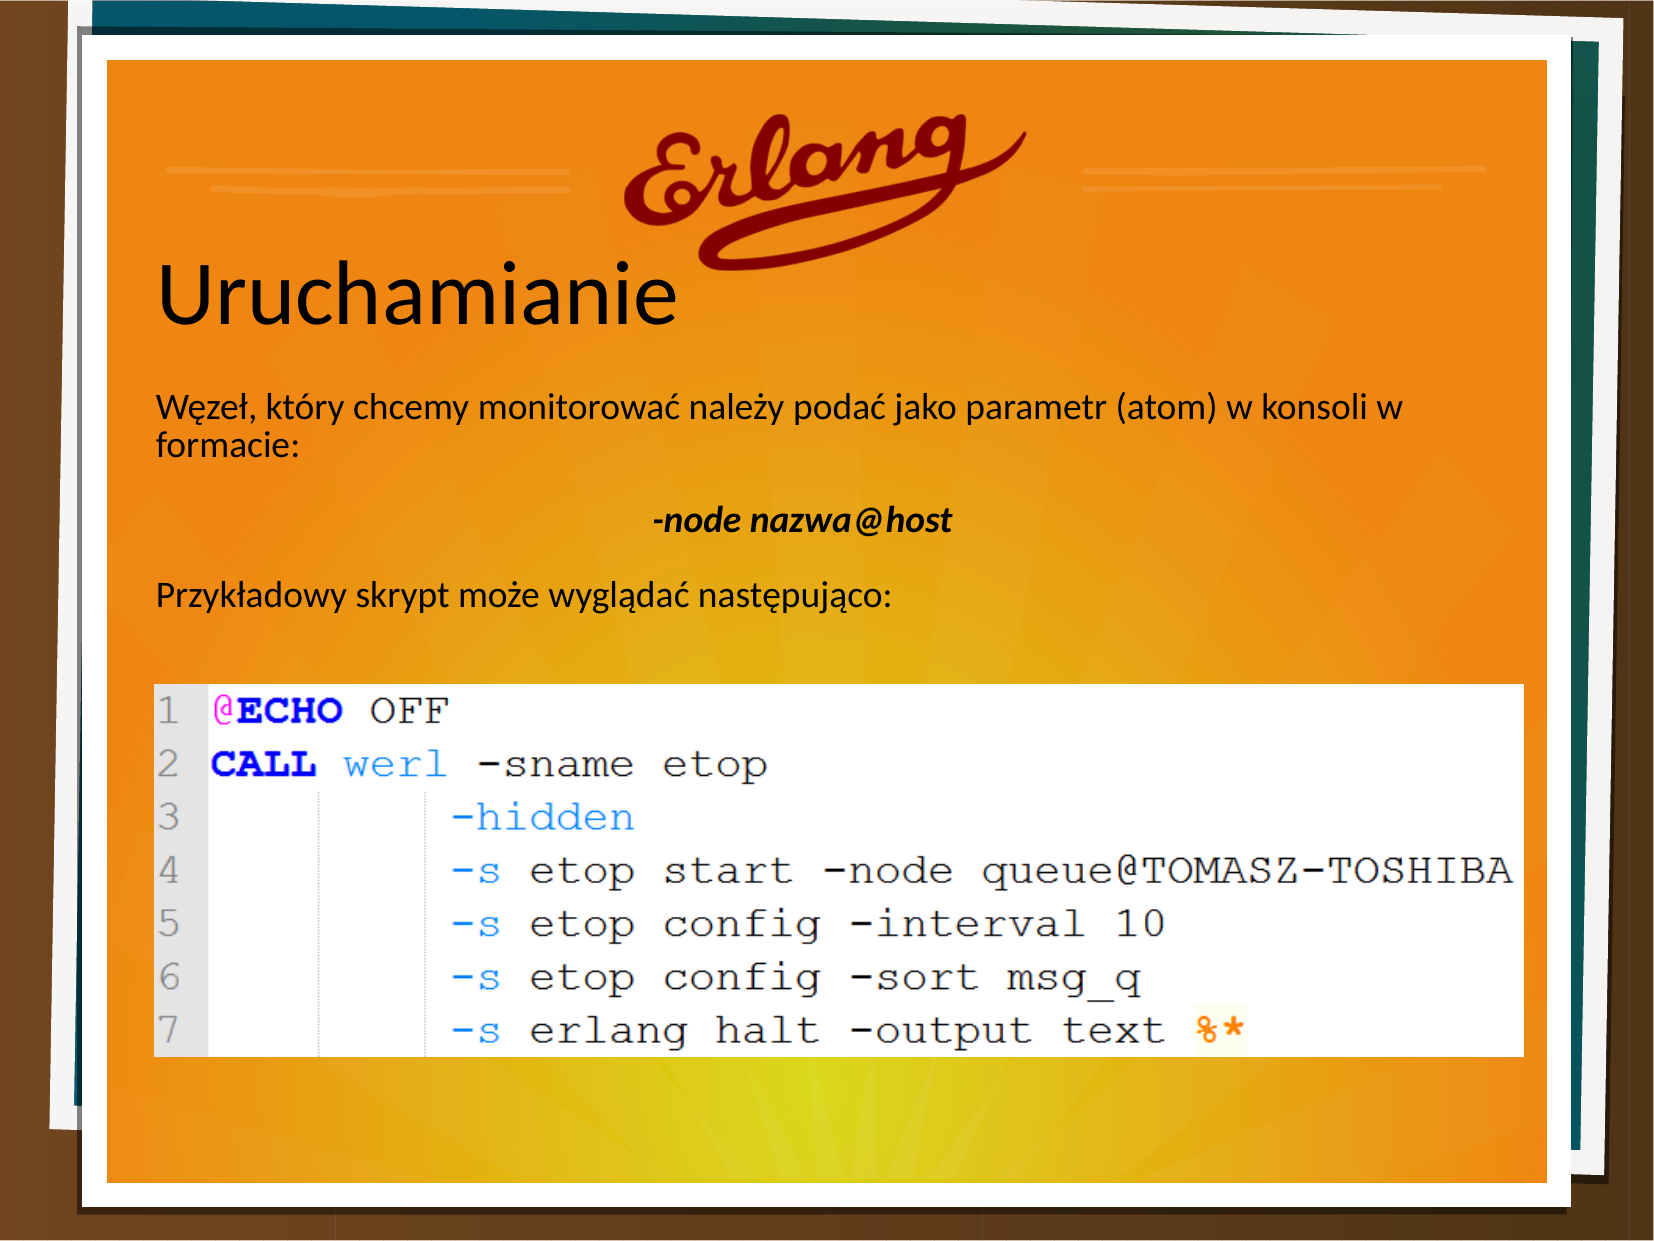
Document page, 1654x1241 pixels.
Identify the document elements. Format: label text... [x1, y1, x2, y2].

text_box Węzeł, który chcemy monitorować należy podać jako parametr (atom) w konsoli w formacie: -node nazwa@host Przykładowy skrypt może wyglądać następująco: [141, 383, 1464, 1131]
text_box Uruchamianie [141, 248, 827, 378]
picture [623, 113, 1028, 272]
picture [154, 684, 1524, 1057]
